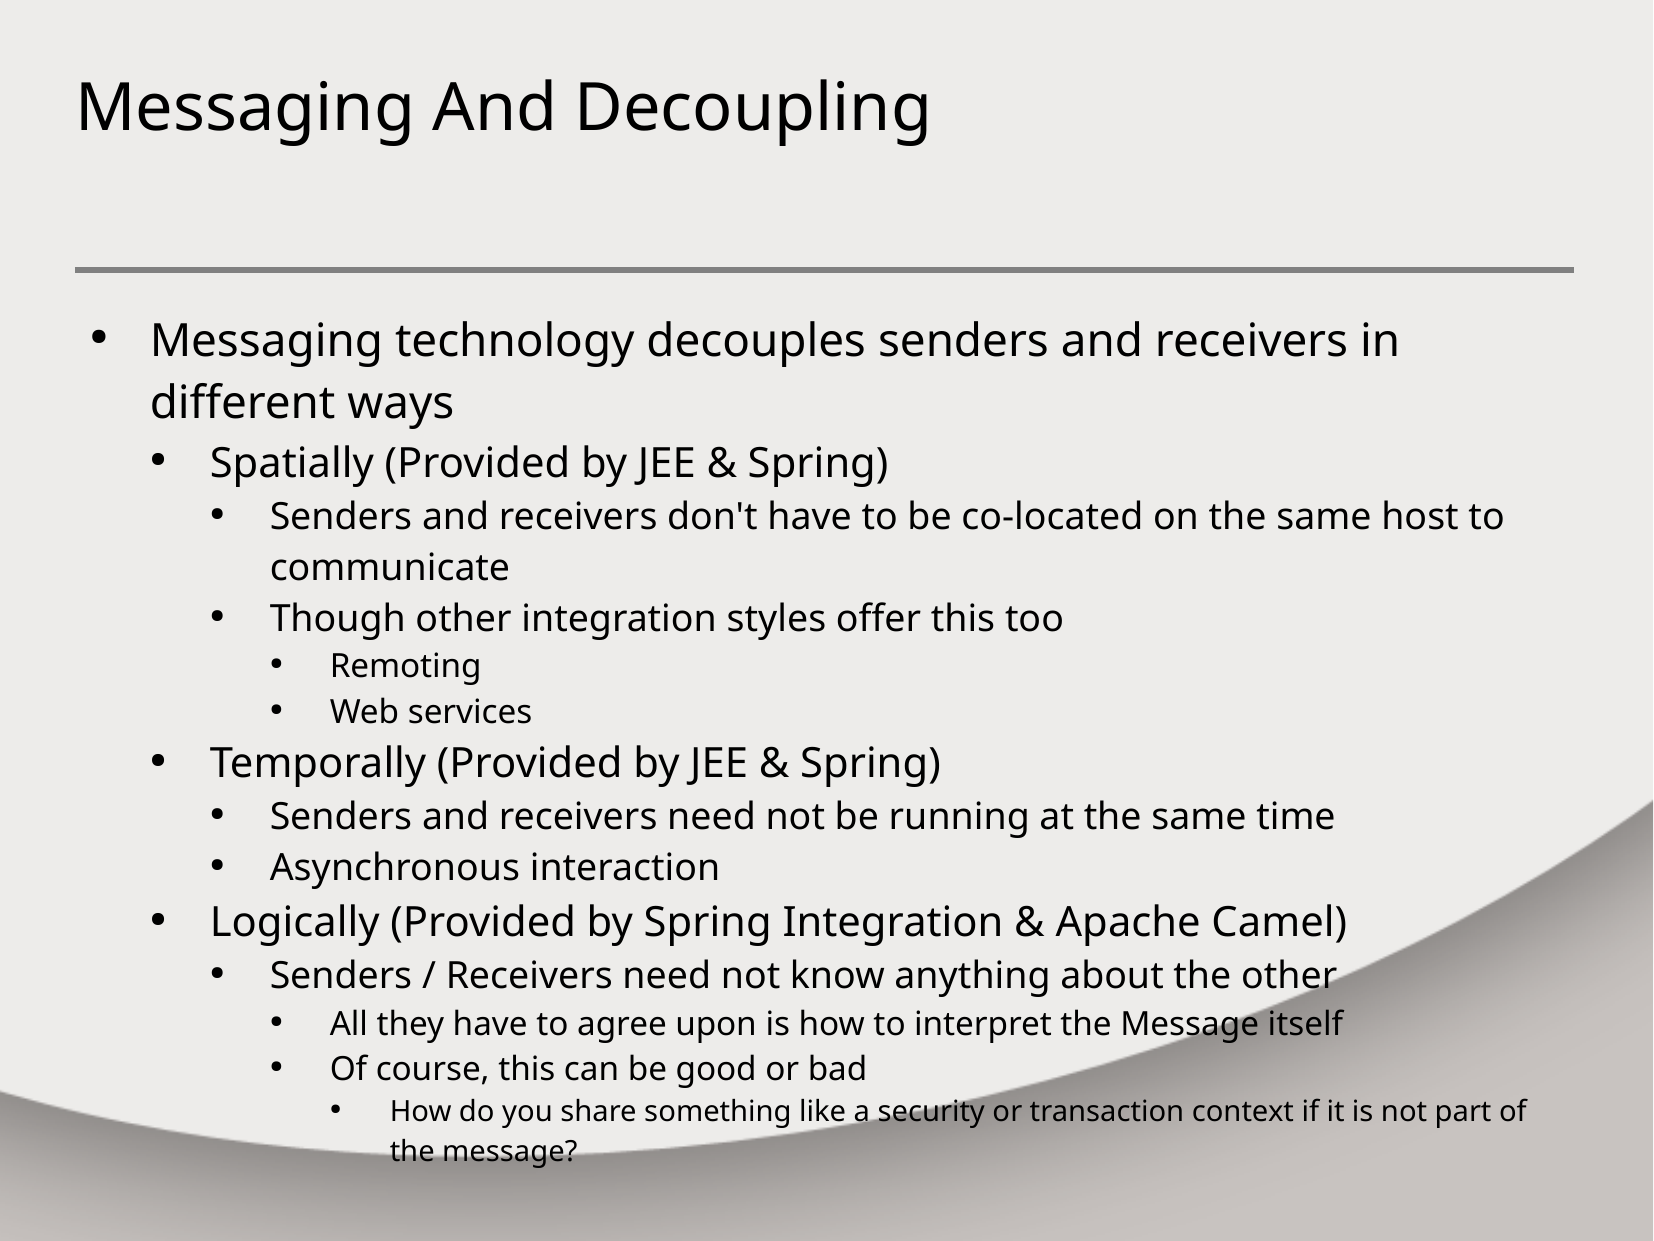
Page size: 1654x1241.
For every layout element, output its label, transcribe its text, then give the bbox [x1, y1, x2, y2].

title Messaging And Decoupling [75, 75, 1576, 226]
text_box Messaging technology decouples senders and receivers in different ways Spatially (Provided by JEE & Spring) Senders and receivers don't have to be co-located on the same host to communicate Though other integration styles offer this too Remoting Web services Temporally (Provided by JEE & Spring) Senders and receivers need not be running at the same time Asynchronous interaction Logically (Provided by Spring Integration & Apache Camel) Senders / Receivers need not know anything about the other All they have to agree upon is how to interpret the Message itself Of course, this can be good or bad How do you share something like a security or transaction context if it is not part of the message? [75, 299, 1575, 1163]
picture [0, 0, 1654, 1241]
